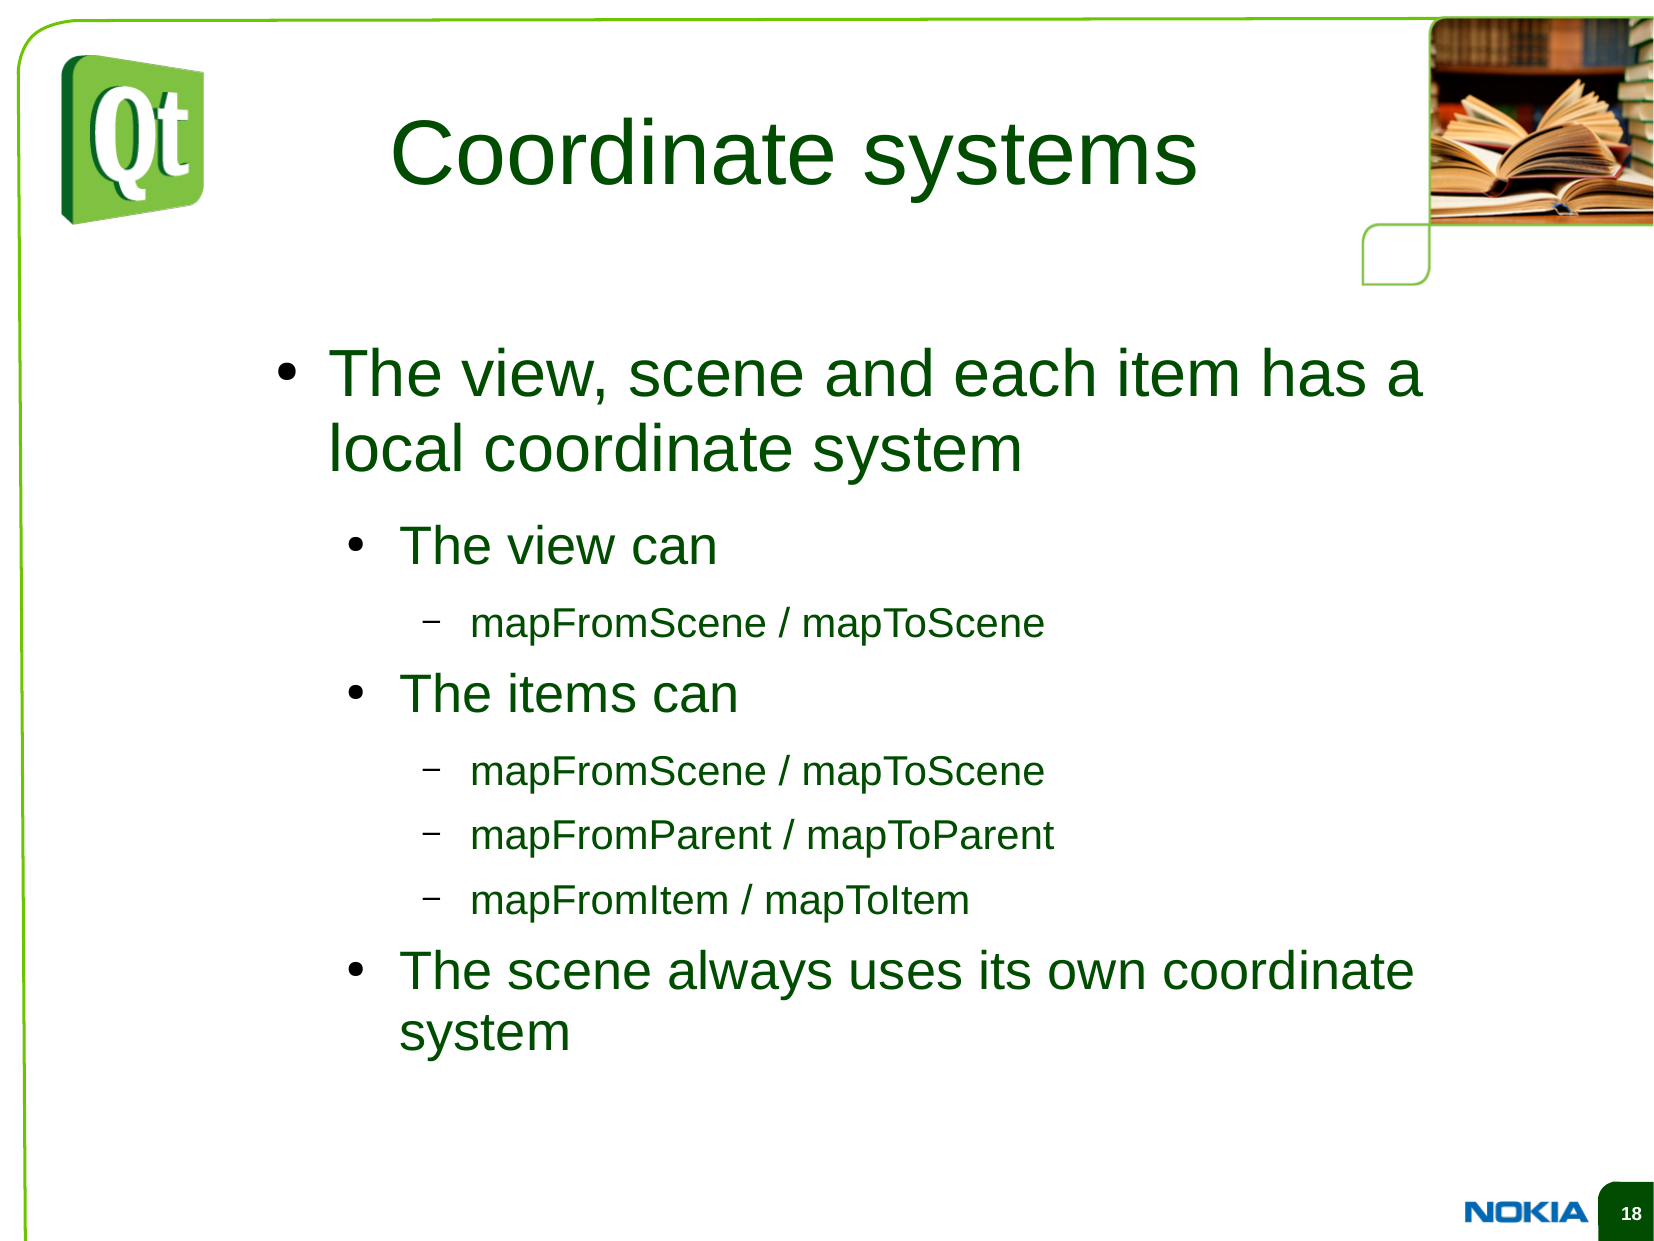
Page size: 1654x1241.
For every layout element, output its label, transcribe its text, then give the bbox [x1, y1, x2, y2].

list The view, scene and each item has a local coordinate system The view can mapFromScene / mapToScene The items can mapFromScene / mapToScene mapFromParent / mapToParent mapFromItem / mapToItem The scene always uses its own coordinate system [257, 336, 1577, 1085]
title Coordinate systems [257, 56, 1333, 250]
picture [61, 55, 204, 225]
picture [1465, 1201, 1589, 1223]
picture [1338, 5, 1654, 306]
